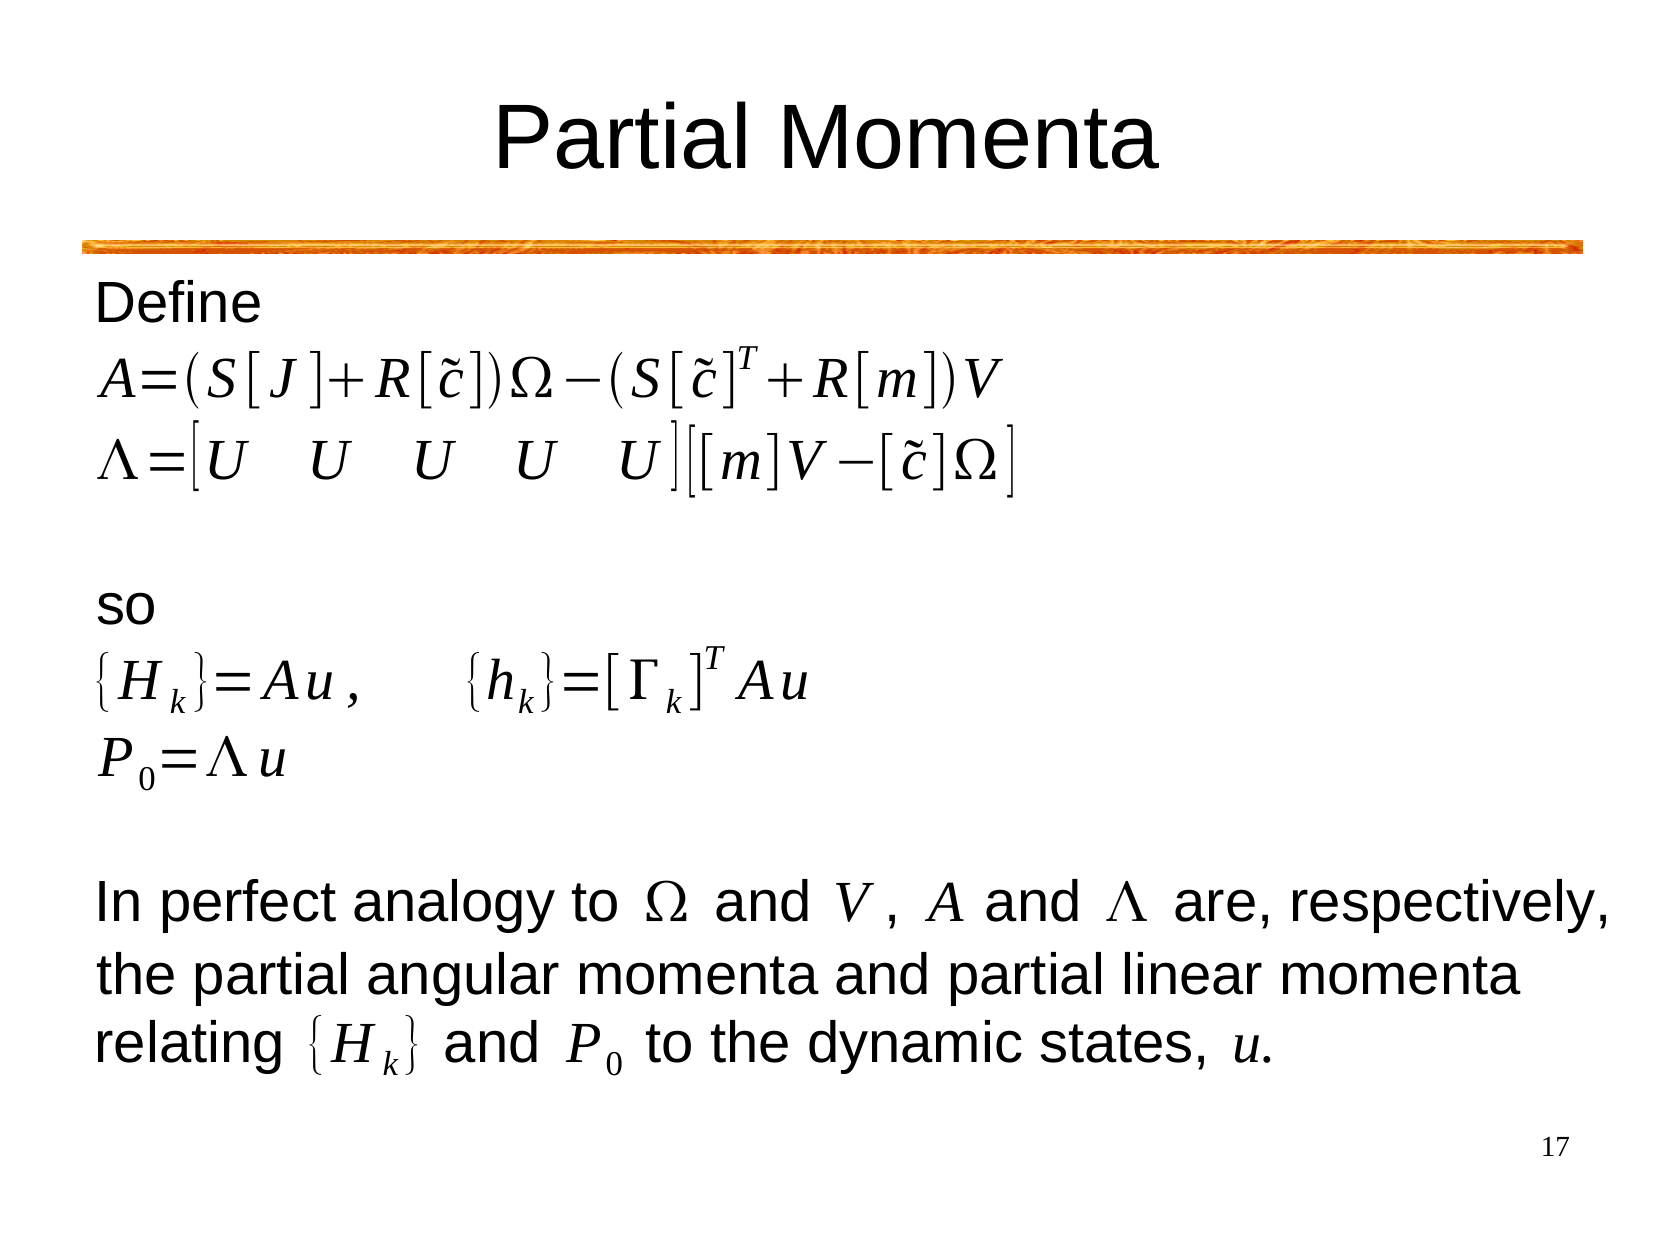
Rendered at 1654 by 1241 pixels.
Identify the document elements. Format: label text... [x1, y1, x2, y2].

title Partial Momenta [82, 56, 1571, 218]
chart [88, 269, 1615, 1084]
picture [82, 240, 1583, 254]
